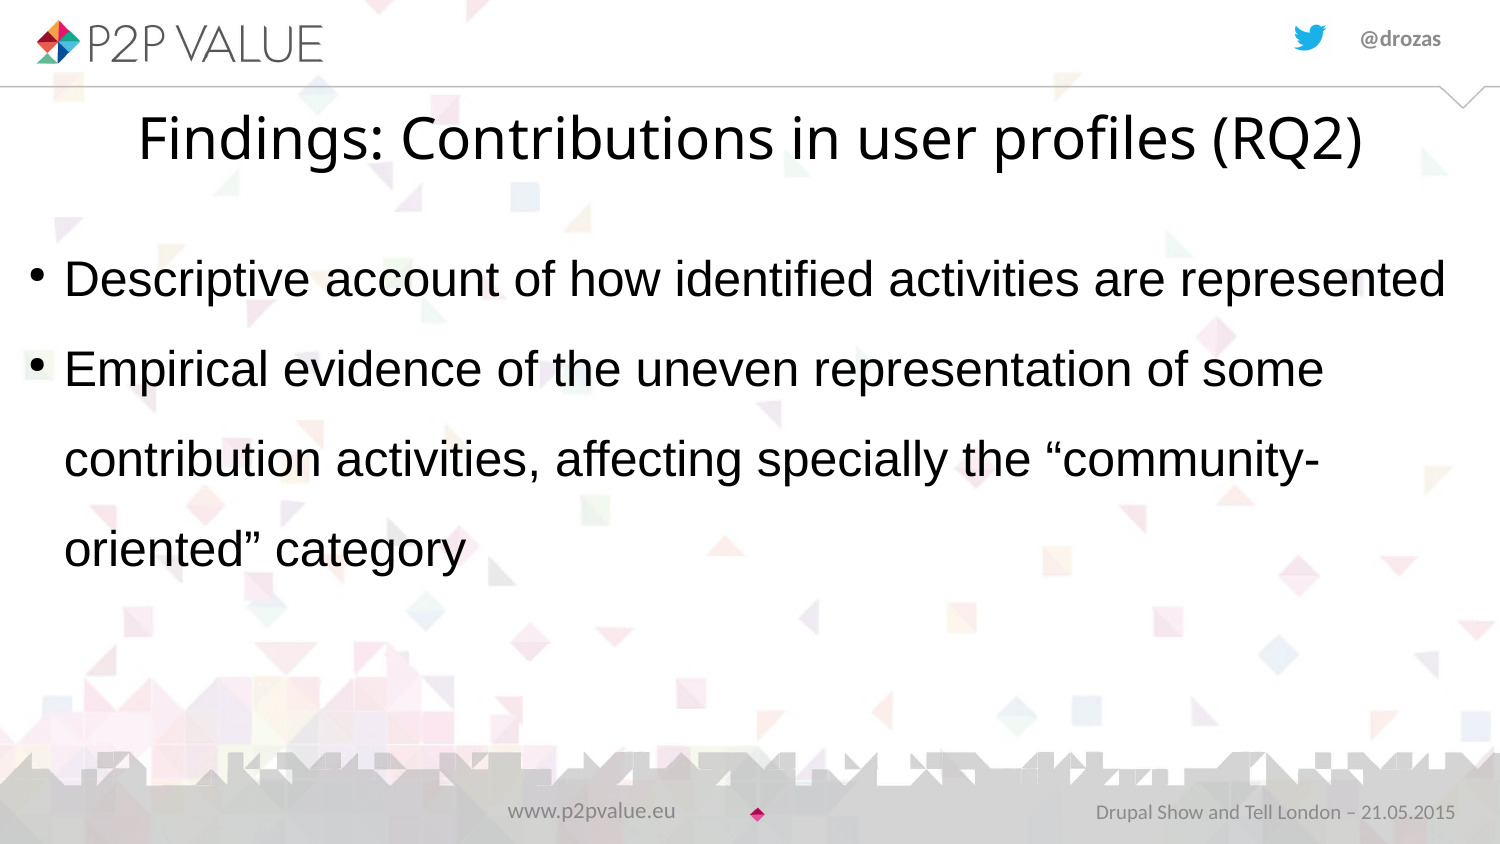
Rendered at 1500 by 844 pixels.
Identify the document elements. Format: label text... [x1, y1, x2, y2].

subtitle Descriptive account of how identified activities are represented Empirical evidence of the uneven representation of some contribution activities, affecting specially the “community-oriented” category [15, 210, 1496, 766]
picture [0, 0, 1500, 92]
text_box www.p2pvalue.eu [501, 789, 720, 829]
picture [0, 181, 1500, 844]
text_box @drozas [1333, 15, 1455, 60]
text_box Drupal Show and Tell London – 21.05.2015 [777, 788, 1470, 834]
title Findings: Contributions in user profiles (RQ2) [0, 92, 1500, 181]
